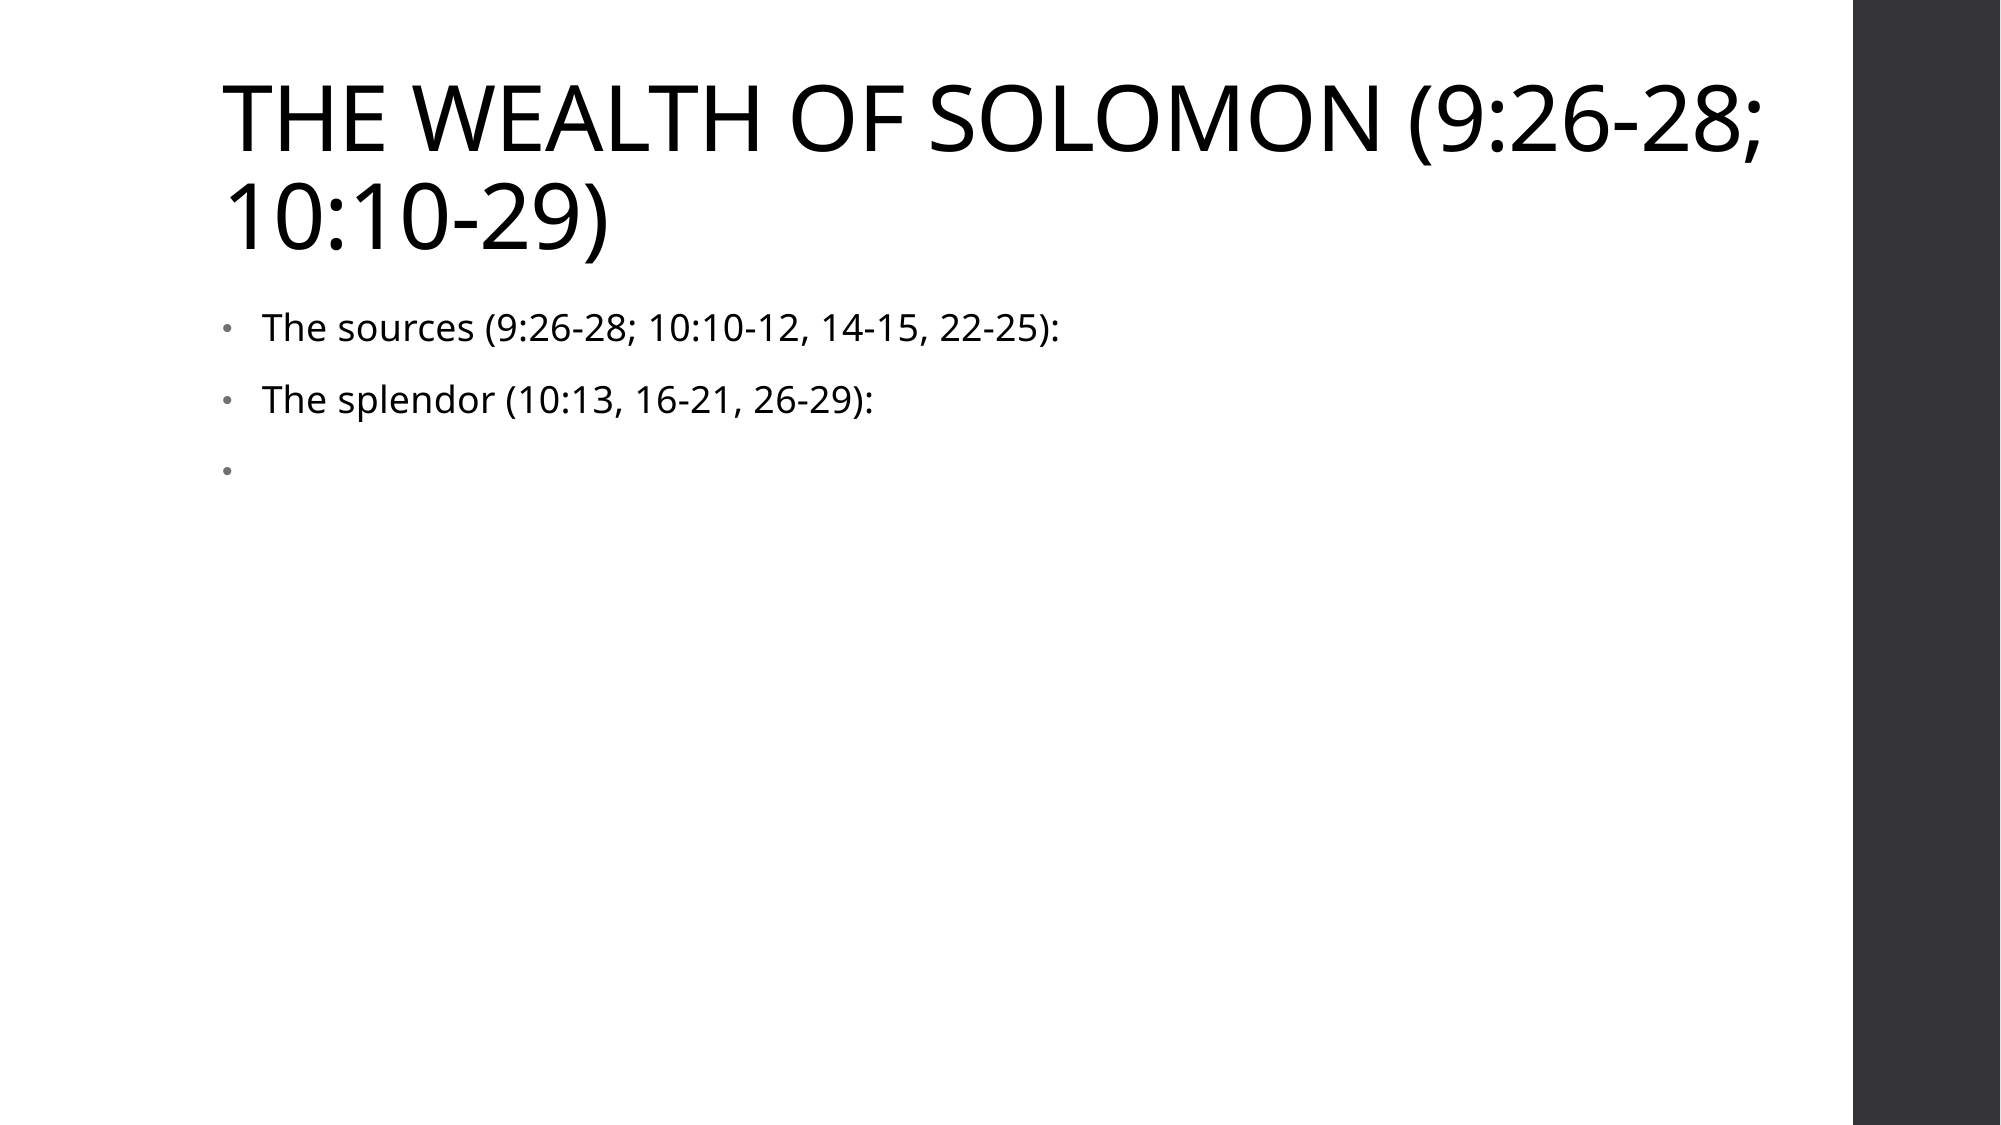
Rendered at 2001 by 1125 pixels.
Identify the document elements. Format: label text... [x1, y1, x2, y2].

list The sources (9:26-28; 10:10-12, 14-15, 22-25): The splendor (10:13, 16-21, 26-29): [206, 299, 1617, 1014]
title THE WEALTH OF SOLOMON (9:26-28; 10:10-29) [206, 60, 1797, 278]
